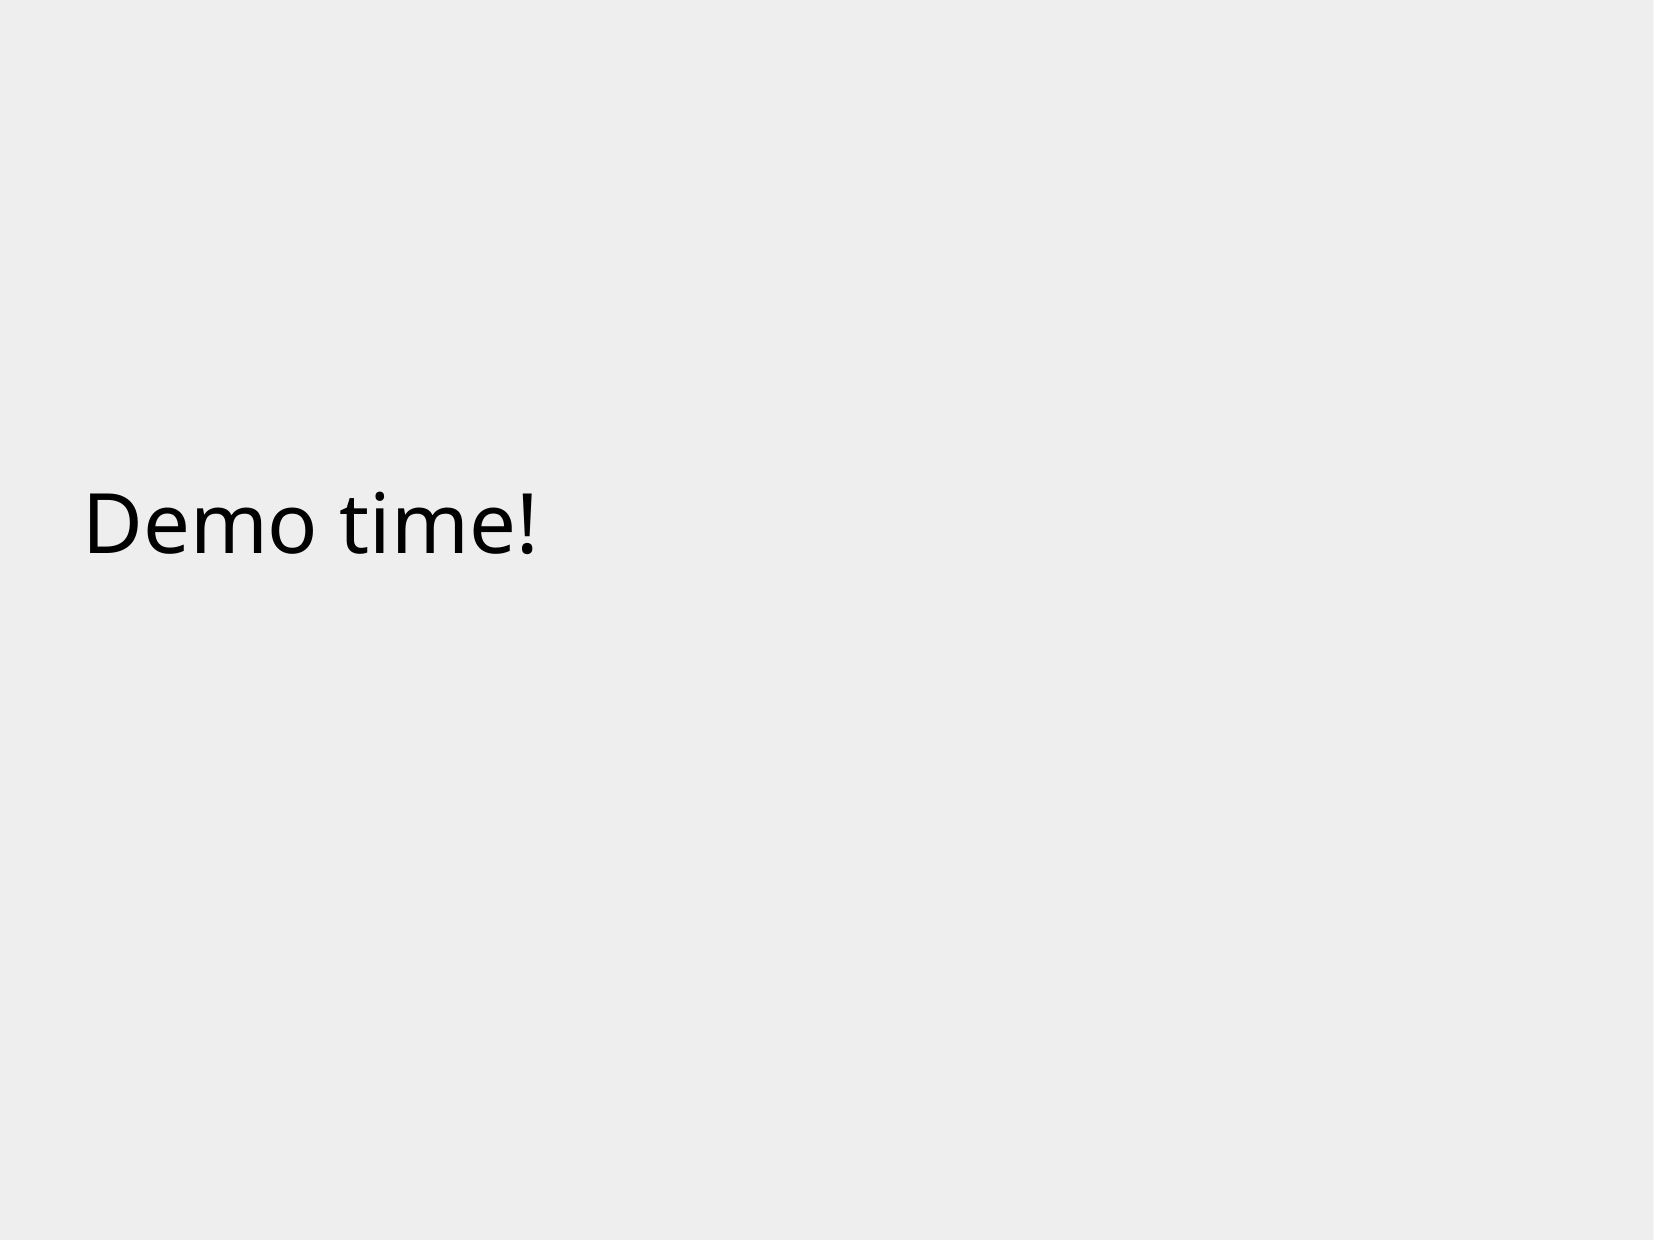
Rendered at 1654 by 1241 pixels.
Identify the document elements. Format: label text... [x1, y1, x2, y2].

title Demo time! [82, 49, 1571, 993]
